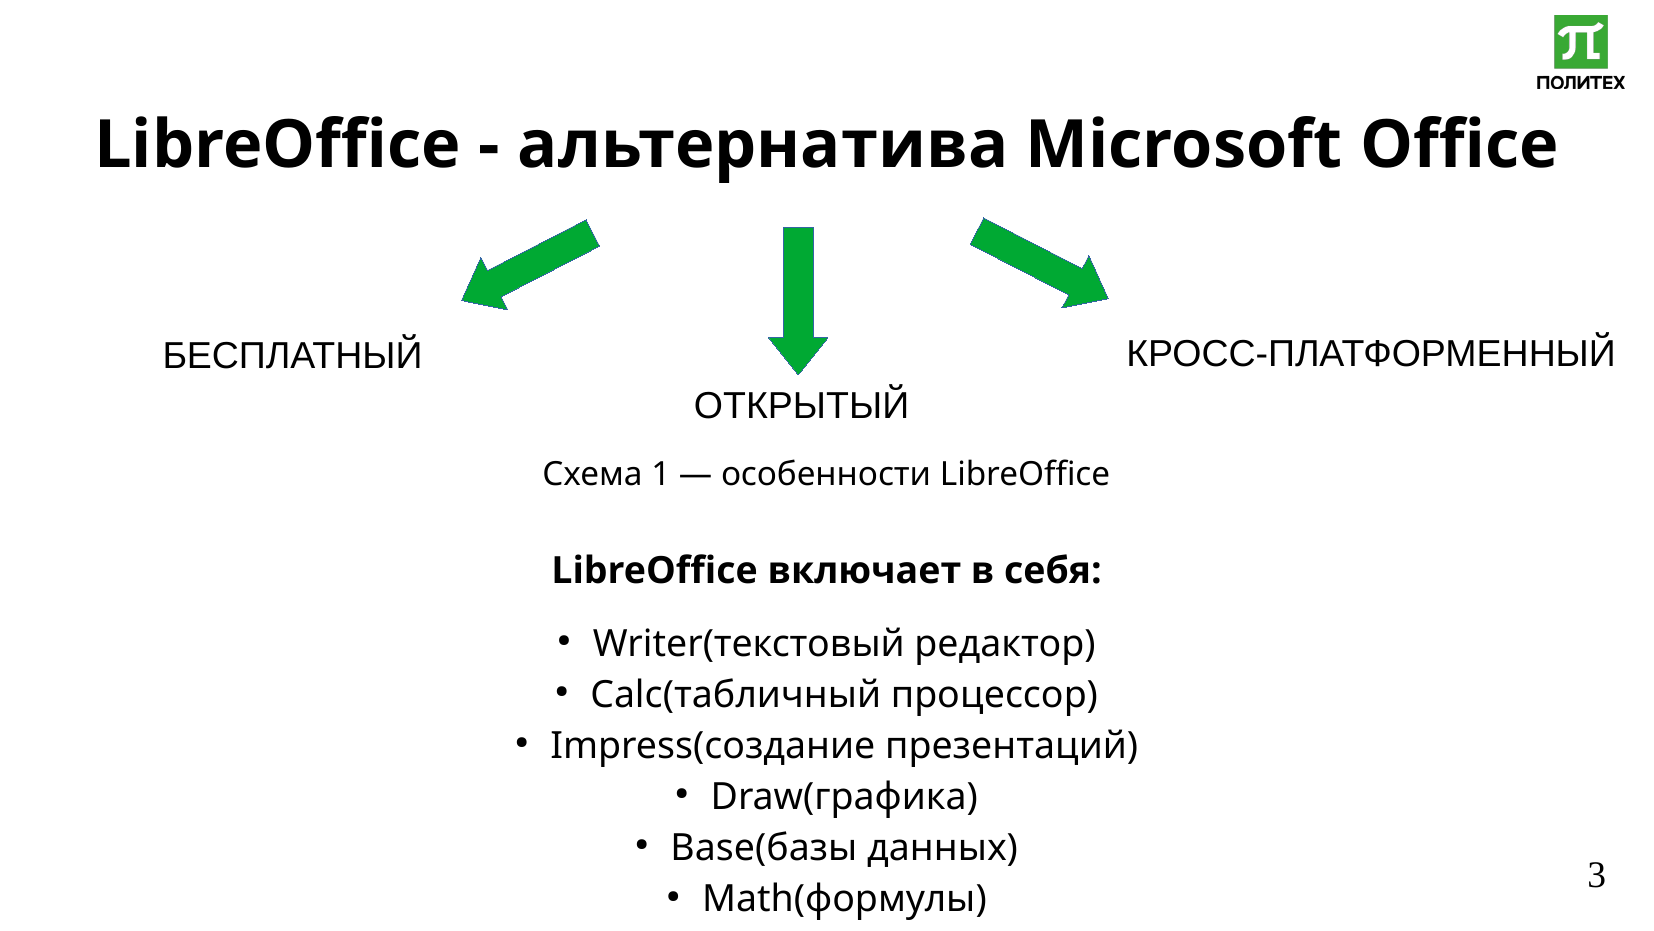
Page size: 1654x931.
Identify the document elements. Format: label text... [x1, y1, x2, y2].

text_box КРОСС-ПЛАТФОРМЕННЫЙ [1111, 324, 1654, 391]
text_box ОТКРЫТЫЙ [679, 377, 935, 442]
text_box БЕСПЛАТНЫЙ [147, 327, 449, 393]
text_box [461, 219, 600, 310]
text_box [768, 227, 828, 375]
text_box [970, 217, 1109, 308]
text_box Writer(текстовый редактор) Calc(табличный процессор) Impress(создание презентаций) Draw(графика) Base(базы данных) Math(формулы) [0, 609, 1654, 931]
text_box LibreOffice включает в себя: [501, 543, 1152, 609]
text_box LibreOffice - альтернатива Microsoft Office [0, 88, 1654, 292]
text_box Схема 1 — особенности LibreOffice [0, 442, 1654, 503]
picture [1537, 15, 1625, 89]
